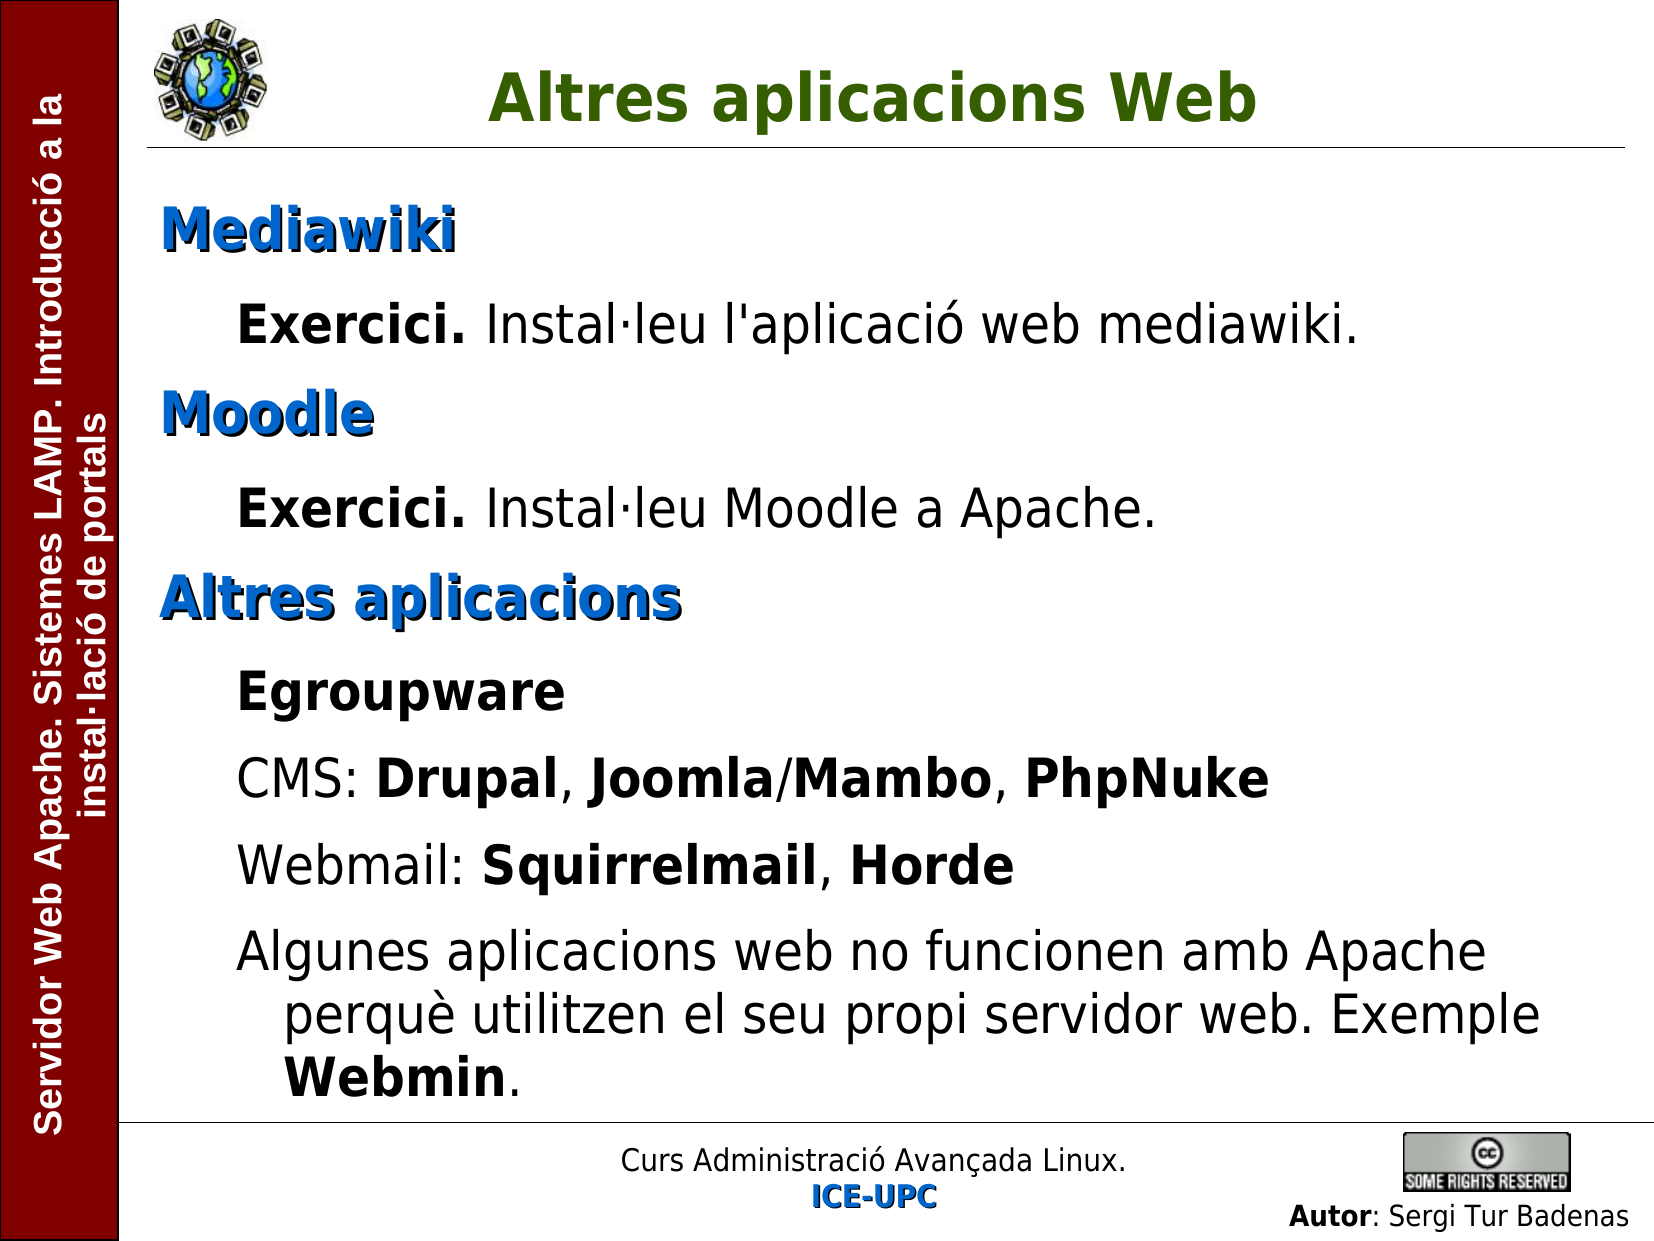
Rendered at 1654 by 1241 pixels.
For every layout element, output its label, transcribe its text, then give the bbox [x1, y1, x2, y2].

list Mediawiki Exercici. Instal·leu l'aplicació web mediawiki. Moodle Exercici. Instal·leu Moodle a Apache. Altres aplicacions Egroupware CMS: Drupal, Joomla/Mambo, PhpNuke Webmail: Squirrelmail, Horde Algunes aplicacions web no funcionen amb Apache perquè utilitzen el seu propi servidor web. Exemple Webmin. [141, 195, 1630, 1110]
picture [1403, 1132, 1571, 1192]
picture [154, 19, 268, 56]
title Altres aplicacions Web [129, 56, 1619, 141]
